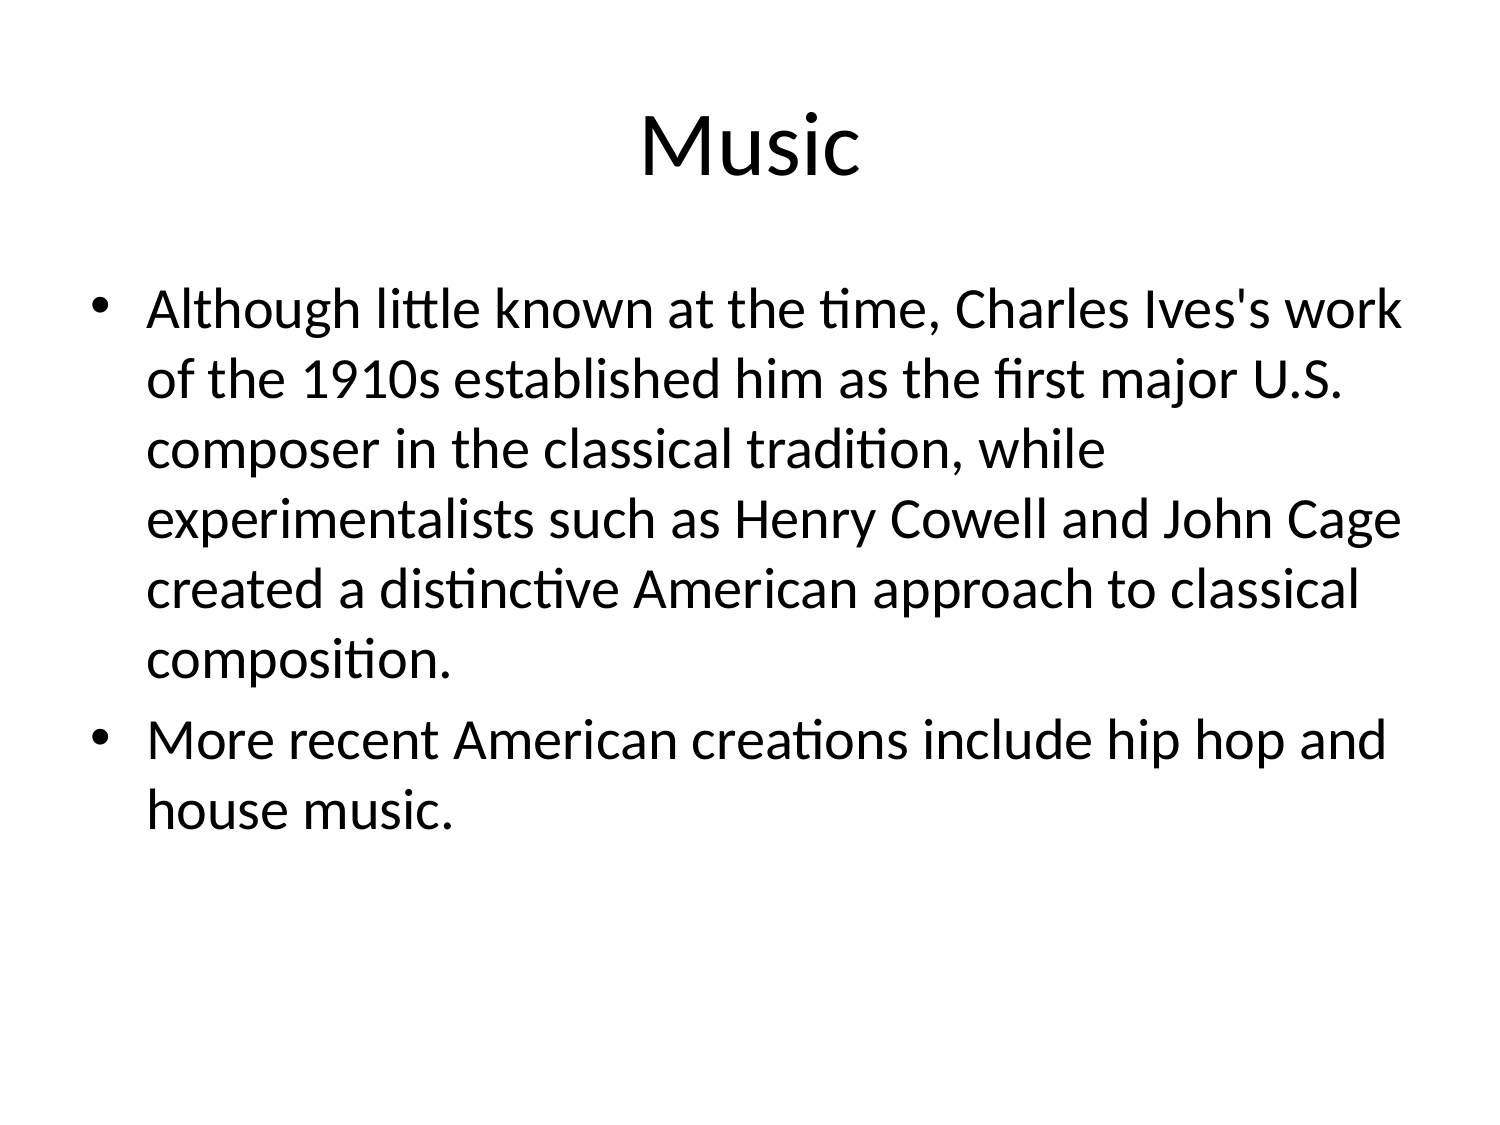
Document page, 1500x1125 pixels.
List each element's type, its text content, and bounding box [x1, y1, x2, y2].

title Music [75, 45, 1425, 233]
list Although little known at the time, Charles Ives's work of the 1910s established him as the first major U.S. composer in the classical tradition, while experimentalists such as Henry Cowell and John Cage created a distinctive American approach to classical composition. More recent American creations include hip hop and house music. [75, 262, 1425, 1005]
